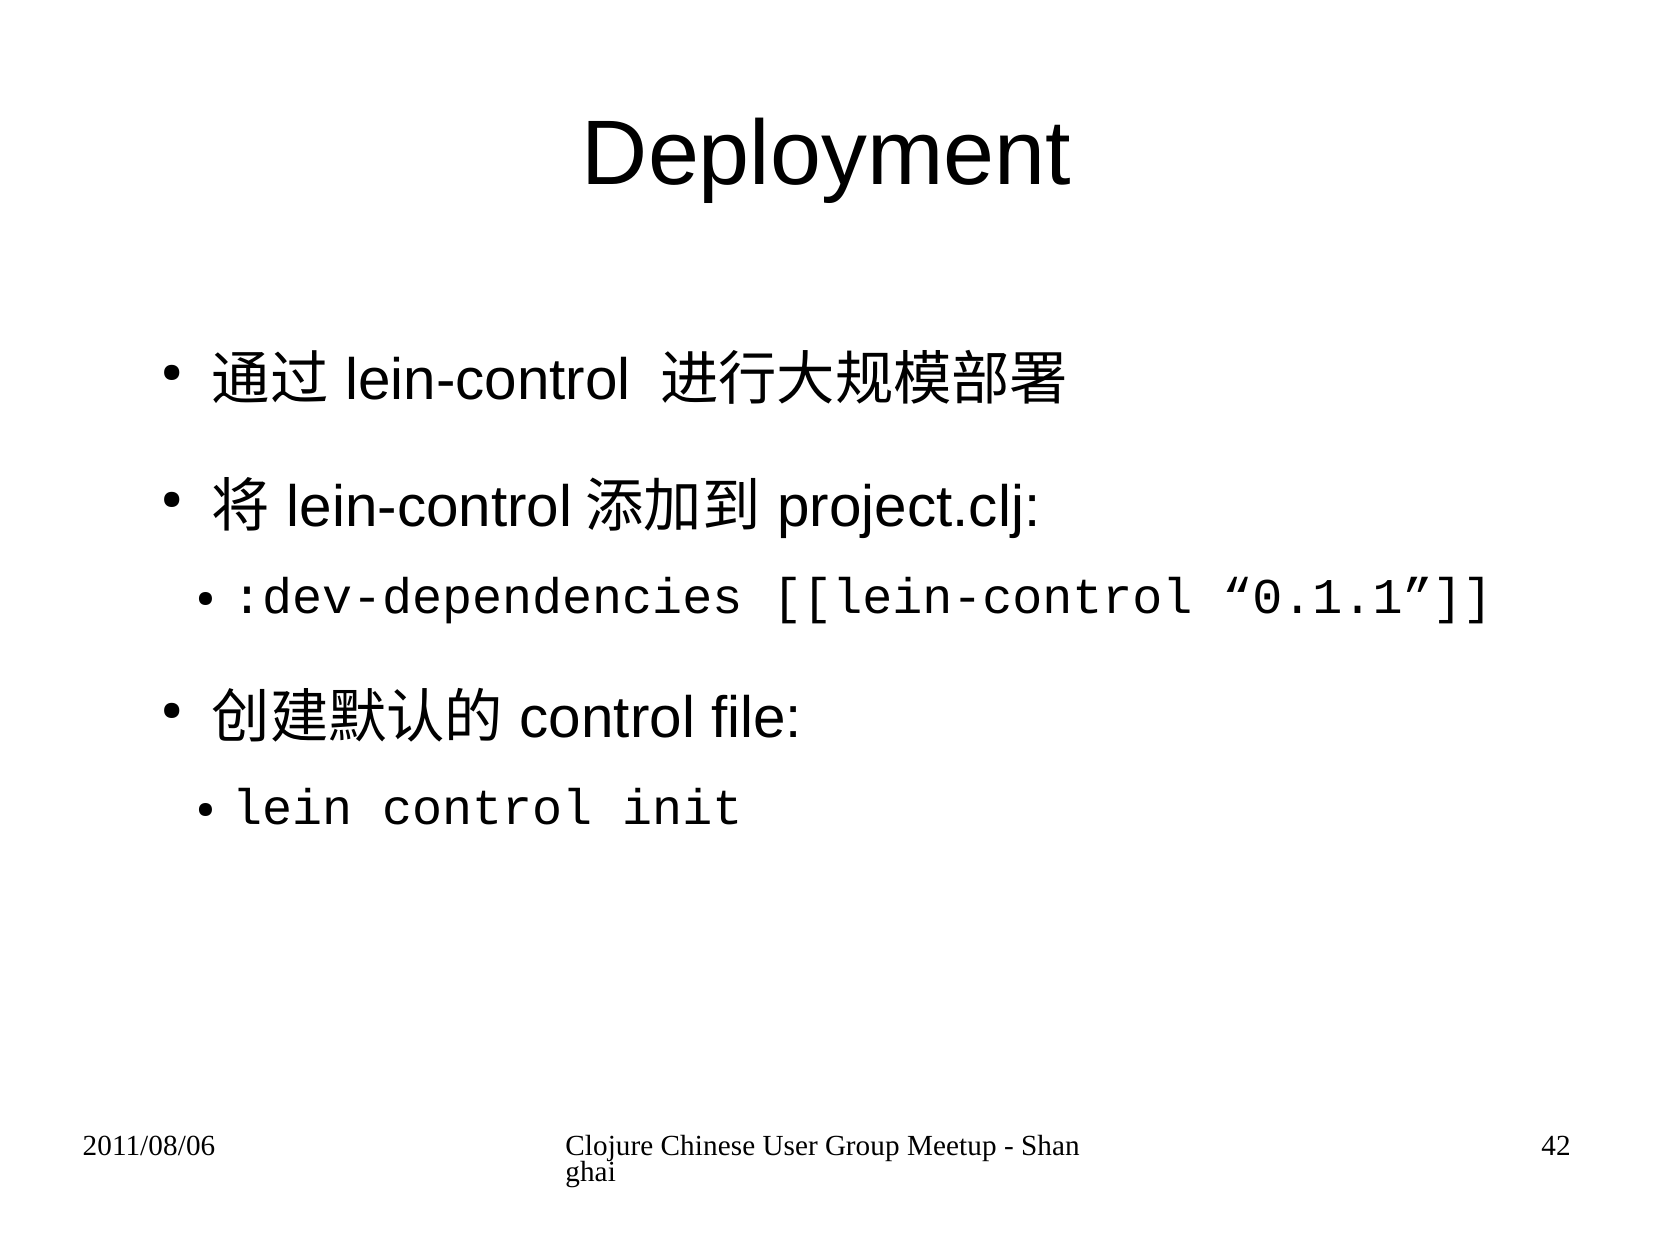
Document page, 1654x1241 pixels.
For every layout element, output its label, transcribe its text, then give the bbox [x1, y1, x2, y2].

title Deployment [82, 49, 1571, 257]
subtitle 通过lein-control 进行大规模部署 将lein-control添加到project.clj: :dev-dependencies [[lein-control “0.1.1”]] 创建默认的control file: lein control init [82, 290, 1571, 1109]
